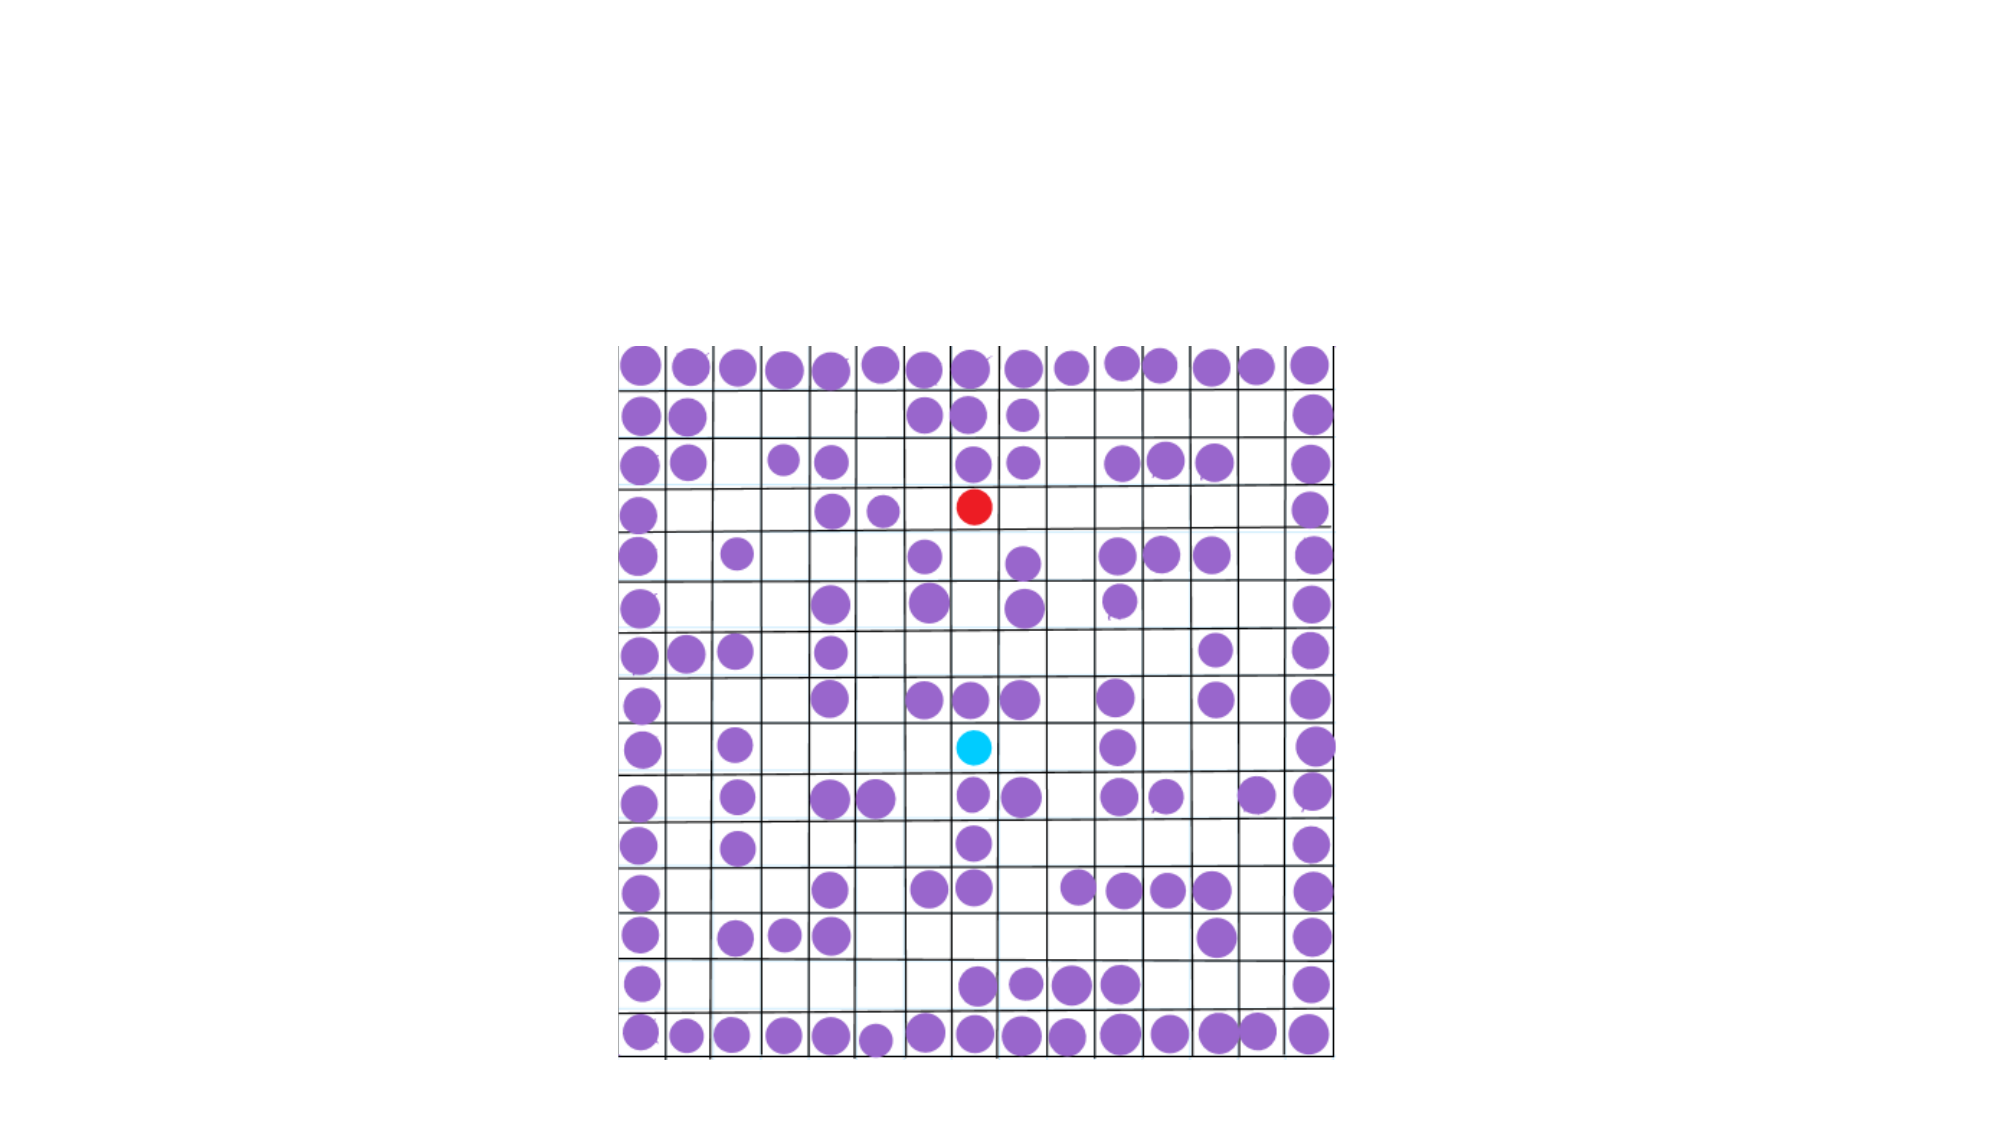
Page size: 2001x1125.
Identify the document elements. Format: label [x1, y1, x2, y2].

picture [618, 346, 1337, 1060]
